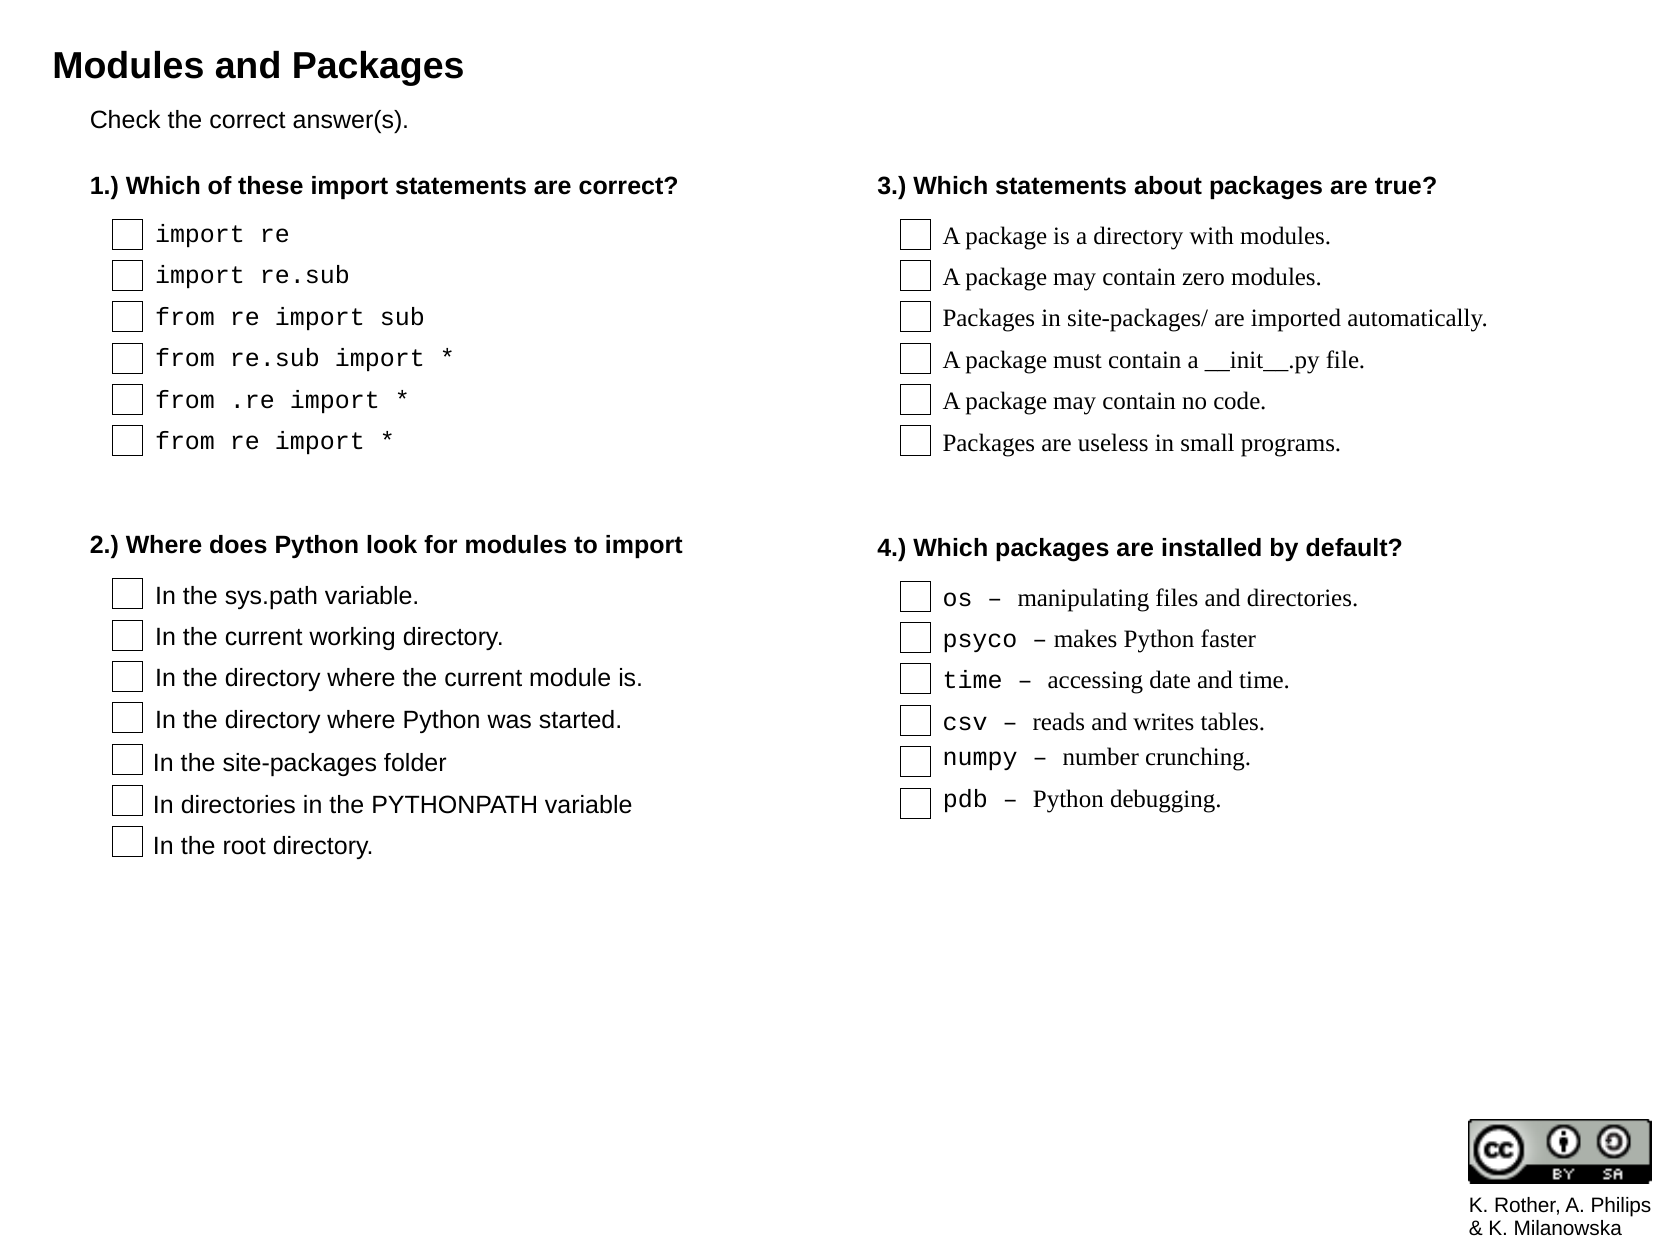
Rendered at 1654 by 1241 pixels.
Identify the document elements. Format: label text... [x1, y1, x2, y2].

text_box Packages are useless in small programs. [927, 421, 1426, 465]
text_box [112, 260, 140, 291]
text_box [900, 746, 927, 777]
text_box [112, 578, 140, 609]
text_box Modules and Packages [37, 37, 751, 100]
text_box os – manipulating files and directories. [927, 576, 1538, 618]
text_box [112, 620, 140, 651]
text_box 4.) Which packages are installed by default? [862, 512, 1613, 653]
text_box 1.) Which of these import statements are correct? [75, 150, 788, 290]
text_box [900, 788, 928, 819]
text_box [900, 581, 927, 612]
text_box from .re import * [140, 379, 553, 421]
text_box [112, 702, 140, 733]
text_box [112, 785, 138, 816]
text_box In the sys.path variable. [140, 574, 601, 618]
text_box In directories in the PYTHONPATH variable [138, 783, 713, 827]
text_box Packages in site-packages/ are imported automatically. [927, 297, 1576, 341]
text_box [900, 384, 927, 415]
text_box [112, 425, 140, 456]
text_box In the site-packages folder [138, 741, 551, 783]
text_box from re import sub [140, 300, 553, 338]
text_box A package must contain a __init__.py file. [927, 338, 1501, 382]
text_box A package may contain zero modules. [927, 258, 1341, 299]
text_box [112, 301, 140, 332]
text_box [112, 826, 138, 857]
text_box [112, 343, 140, 374]
text_box [112, 219, 140, 250]
text_box In the directory where the current module is. [140, 659, 676, 698]
text_box [900, 622, 927, 653]
text_box [900, 260, 927, 291]
text_box In the current working directory. [140, 615, 788, 659]
text_box [900, 663, 927, 694]
text_box A package may contain no code. [927, 379, 1341, 421]
text_box import re [140, 214, 553, 259]
text_box In the directory where Python was started. [140, 698, 751, 742]
text_box time – accessing date and time. [927, 659, 1538, 700]
text_box 3.) Which statements about packages are true? [862, 150, 1576, 290]
text_box Check the correct answer(s). [75, 98, 526, 150]
text_box psyco – makes Python faster [927, 618, 1538, 659]
text_box pdb – Python debugging. [928, 777, 1538, 823]
text_box from re.sub import * [140, 338, 553, 379]
text_box A package is a directory with modules. [927, 214, 1463, 258]
text_box In the root directory. [138, 824, 551, 868]
text_box csv – reads and writes tables. [927, 700, 1538, 736]
text_box [112, 744, 138, 775]
text_box [900, 343, 927, 374]
text_box 2.) Where does Python look for modules to import [75, 509, 788, 563]
picture [1468, 1119, 1652, 1184]
text_box [900, 219, 927, 250]
text_box [900, 425, 927, 456]
text_box numpy – number crunching. [927, 736, 1538, 782]
text_box import re.sub [140, 259, 553, 300]
text_box [112, 661, 140, 692]
text_box [112, 384, 140, 415]
text_box [900, 301, 927, 332]
text_box from re import * [140, 421, 553, 465]
text_box [900, 705, 927, 736]
